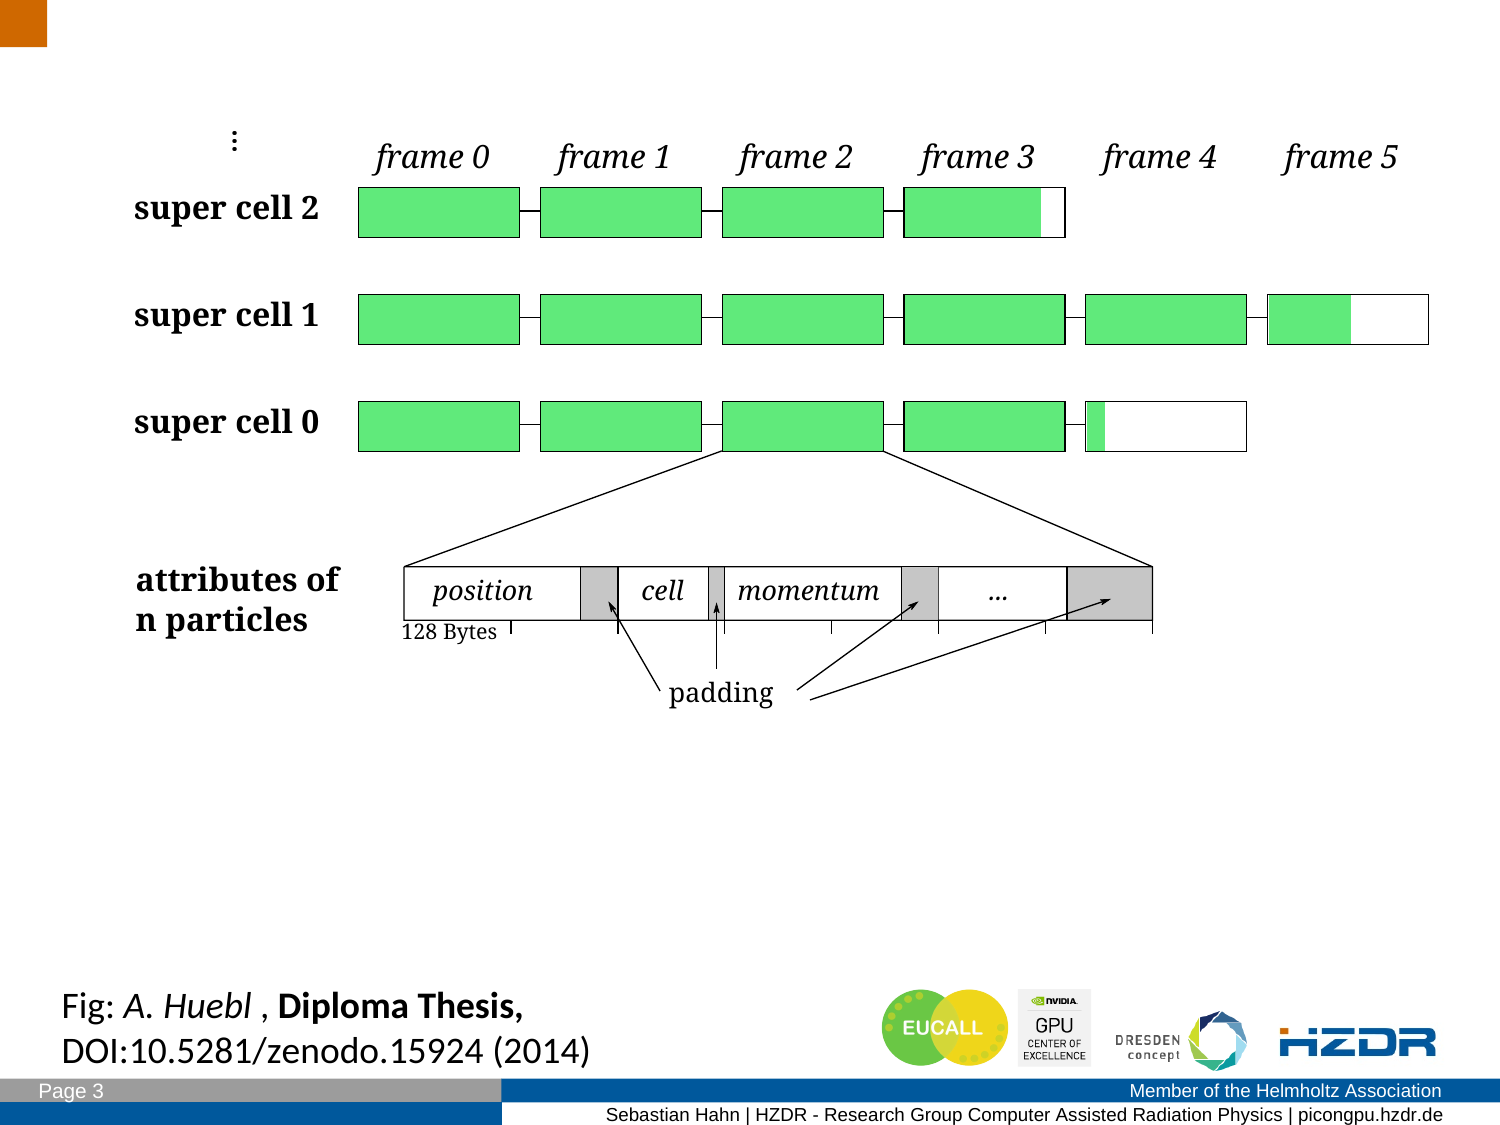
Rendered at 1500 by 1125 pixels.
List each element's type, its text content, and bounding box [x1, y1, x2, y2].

text_box Fig: A. Huebl , Diploma Thesis, DOI:10.5281/zenodo.15924 (2014) [46, 973, 926, 1079]
picture [1116, 1011, 1247, 1071]
picture [135, 125, 1430, 709]
picture [1257, 1011, 1453, 1073]
picture [926, 980, 1099, 1075]
